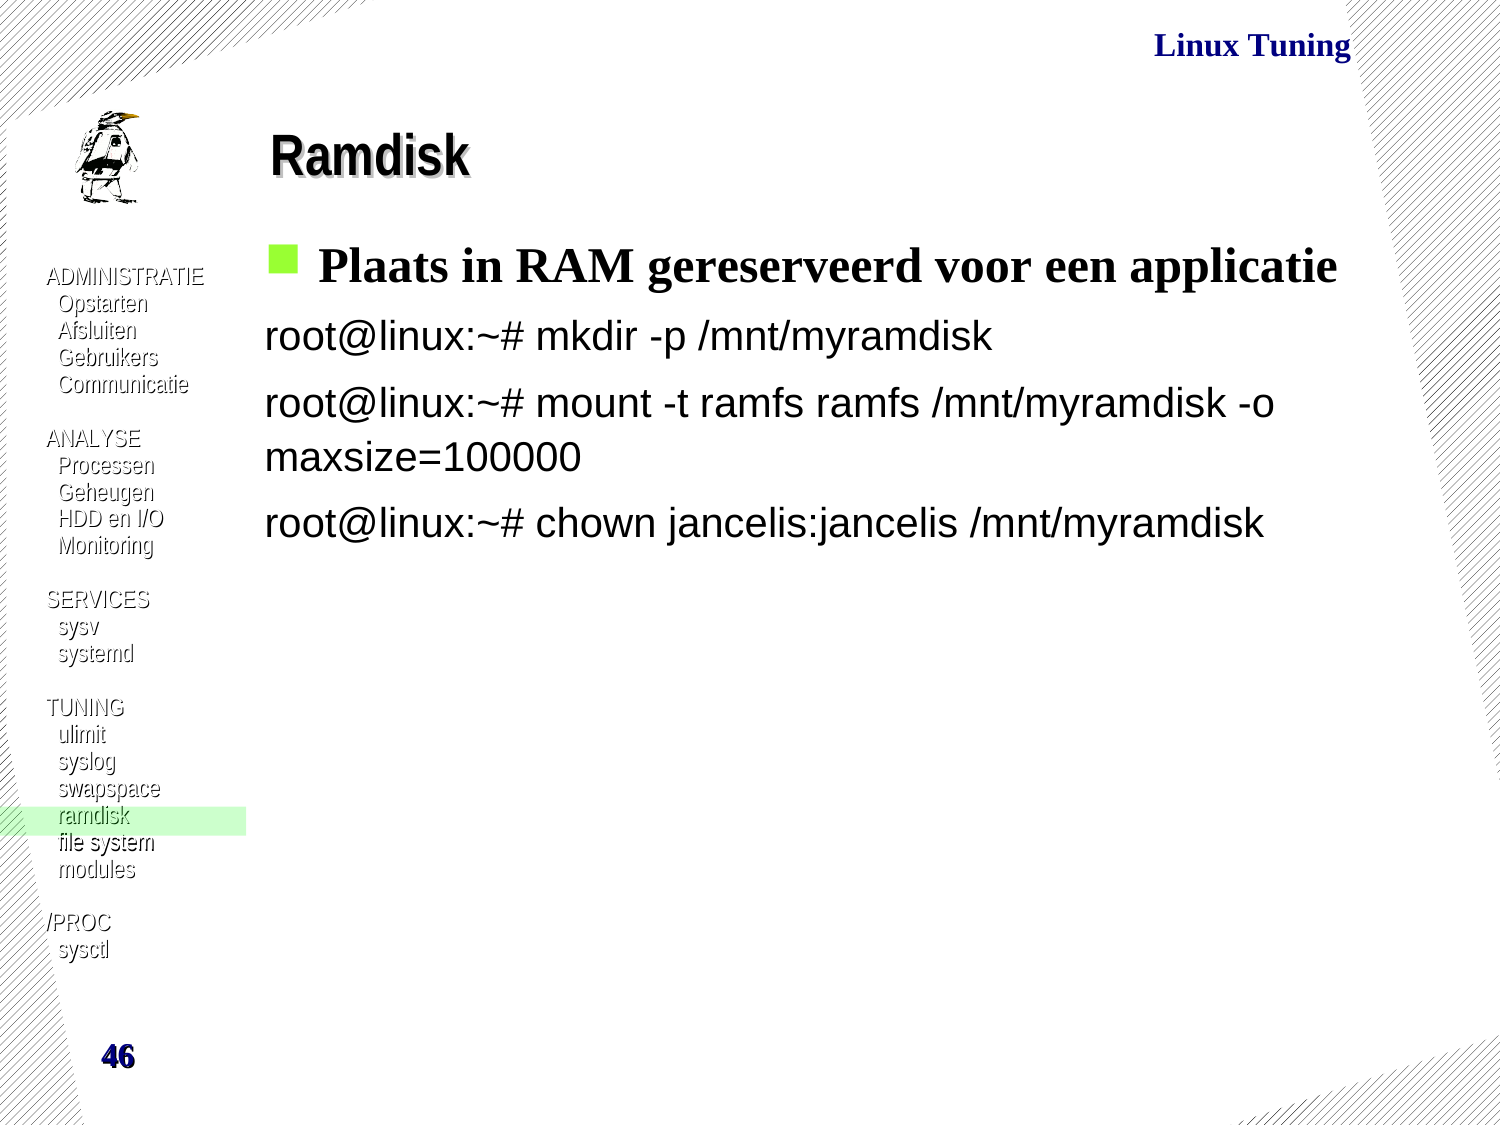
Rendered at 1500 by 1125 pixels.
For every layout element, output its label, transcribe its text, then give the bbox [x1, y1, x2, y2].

picture [57, 105, 143, 206]
title Ramdisk [270, 41, 1500, 250]
text_box [0, 806, 247, 836]
list Plaats in RAM gereserveerd voor een applicatie root@linux:~# mkdir -p /mnt/myramdisk root@linux:~# mount -t ramfs ramfs /mnt/myramdisk -o maxsize=100000 root@linux:~# chown jancelis:jancelis /mnt/myramdisk [264, 229, 1486, 882]
